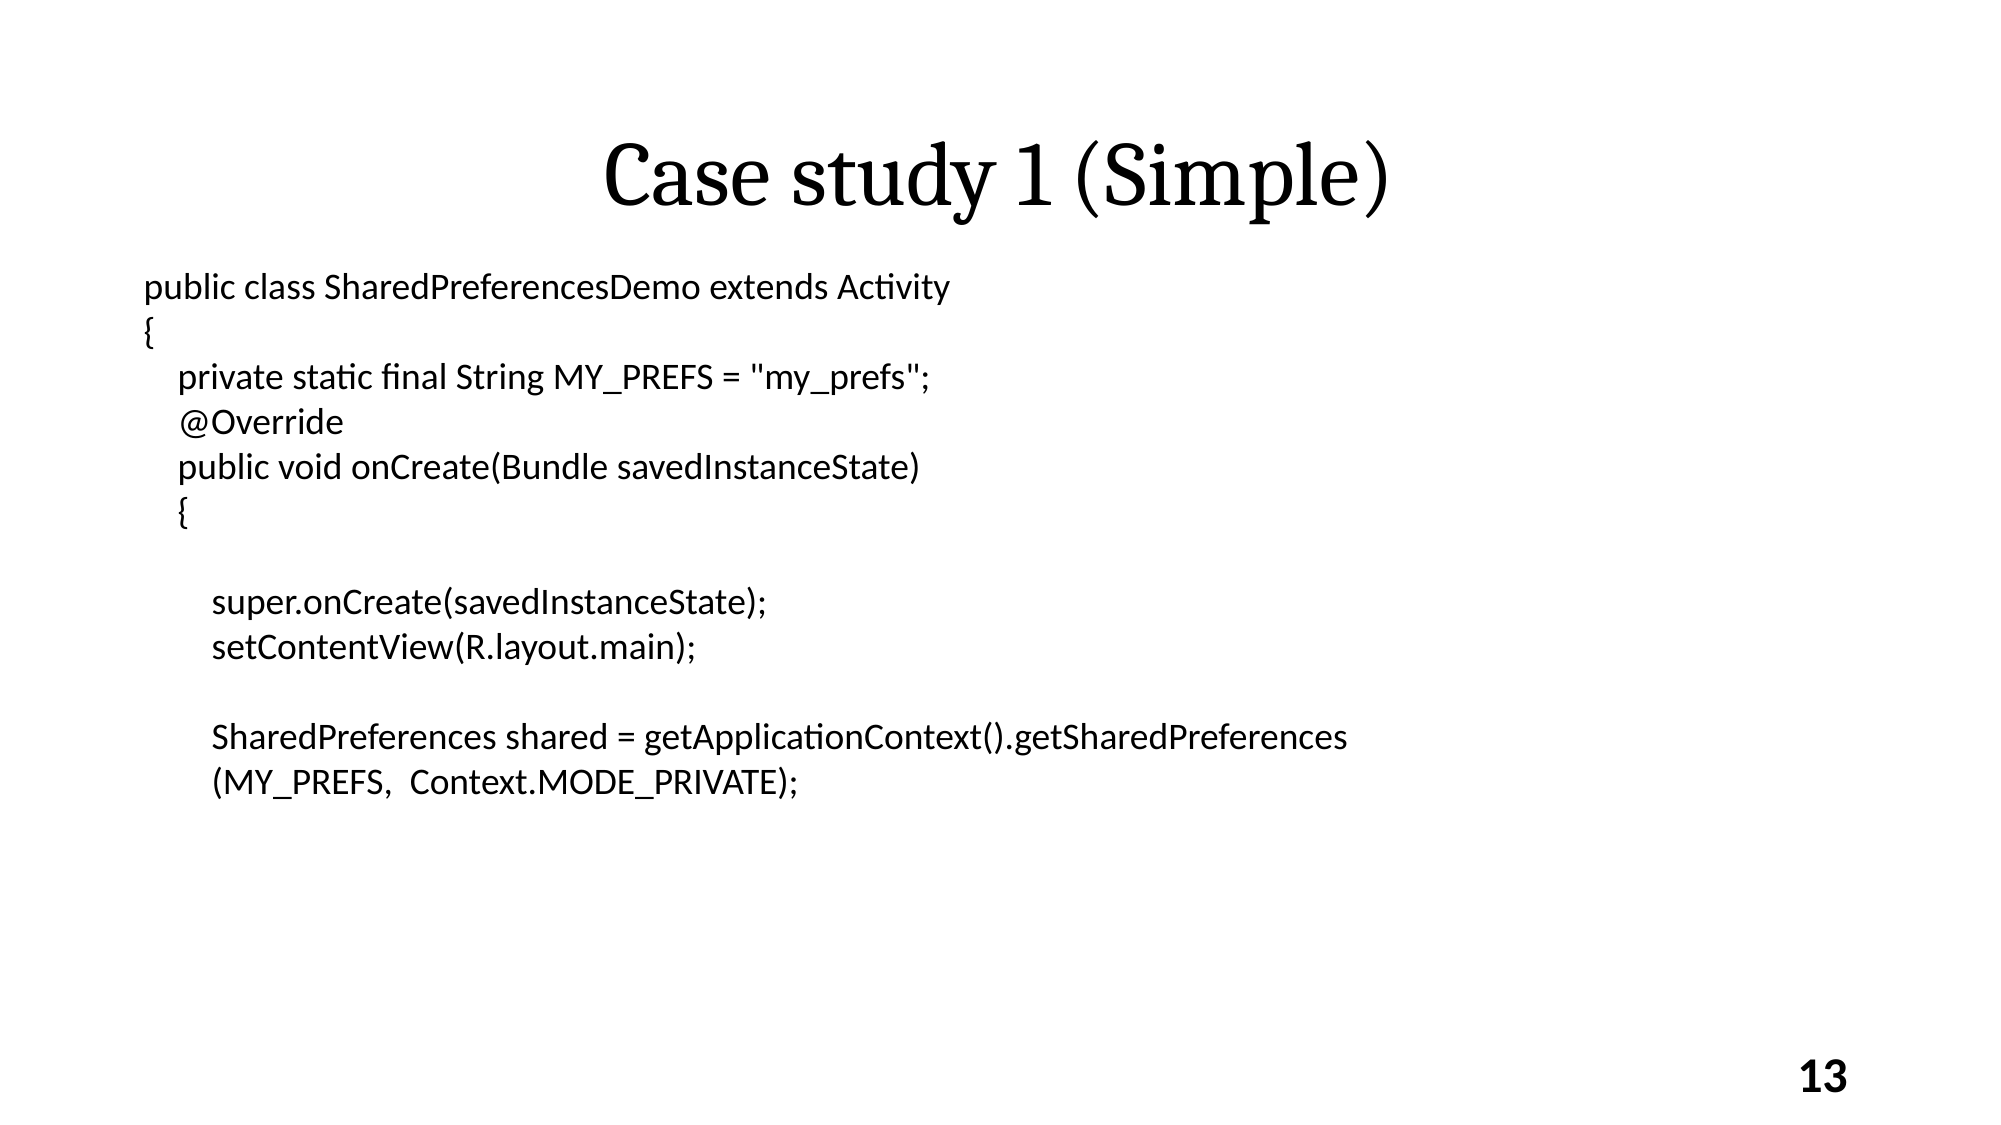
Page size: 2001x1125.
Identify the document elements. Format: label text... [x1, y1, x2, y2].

text_box <number> [1412, 1042, 1863, 1103]
text_box public class SharedPreferencesDemo extends Activity { private static final String MY_PREFS = "my_prefs"; @Override public void onCreate(Bundle savedInstanceState) { super.onCreate(savedInstanceState); setContentView(R.layout.main); SharedPreferences shared = getApplicationContext().getSharedPreferences (MY_PREFS, Context.MODE_PRIVATE); [143, 261, 1869, 991]
text_box Case study 1 (Simple) [137, 59, 1863, 278]
